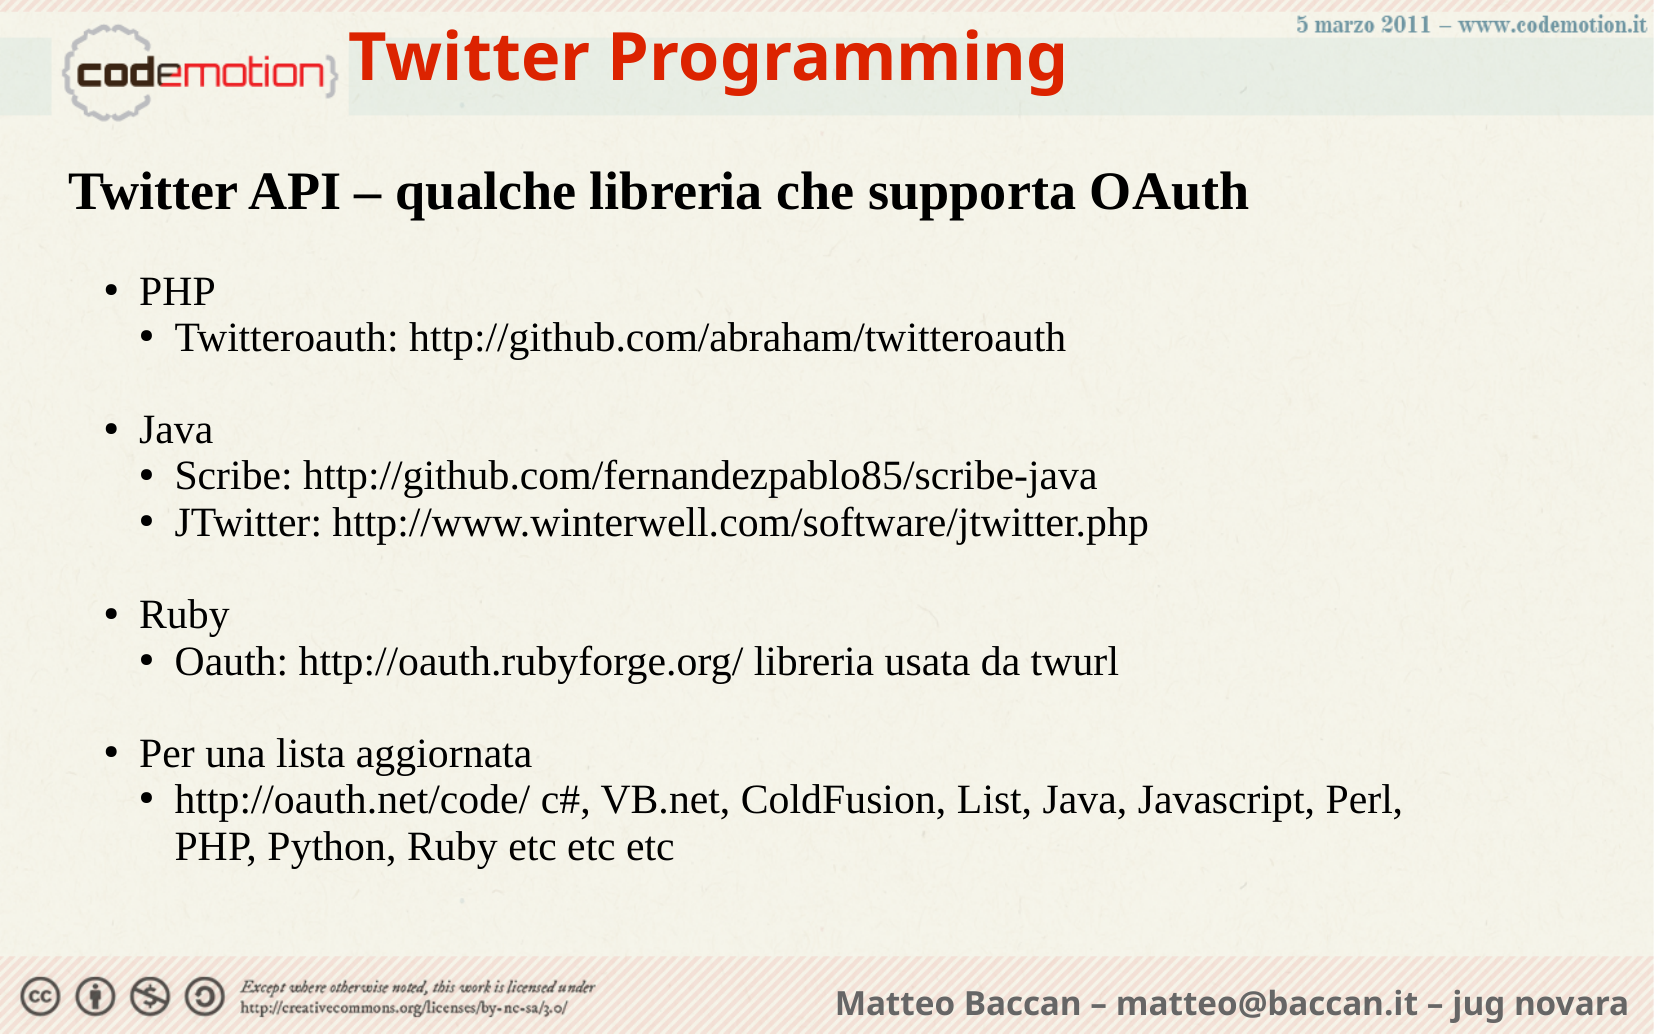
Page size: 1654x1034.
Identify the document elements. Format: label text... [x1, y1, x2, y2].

text_box Twitter API – qualche libreria che supporta OAuth PHP Twitteroauth: http://github.com/abraham/twitteroauth Java Scribe: http://github.com/fernandezpablo85/scribe-java JTwitter: http://www.winterwell.com/software/jtwitter.php Ruby Oauth: http://oauth.rubyforge.org/ libreria usata da twurl Per una lista aggiornata http://oauth.net/code/ c#, VB.net, ColdFusion, List, Java, Javascript, Perl, PHP, Python, Ruby etc etc etc [53, 154, 1465, 936]
picture [0, 0, 1654, 1034]
title Twitter Programming [348, 5, 1609, 103]
